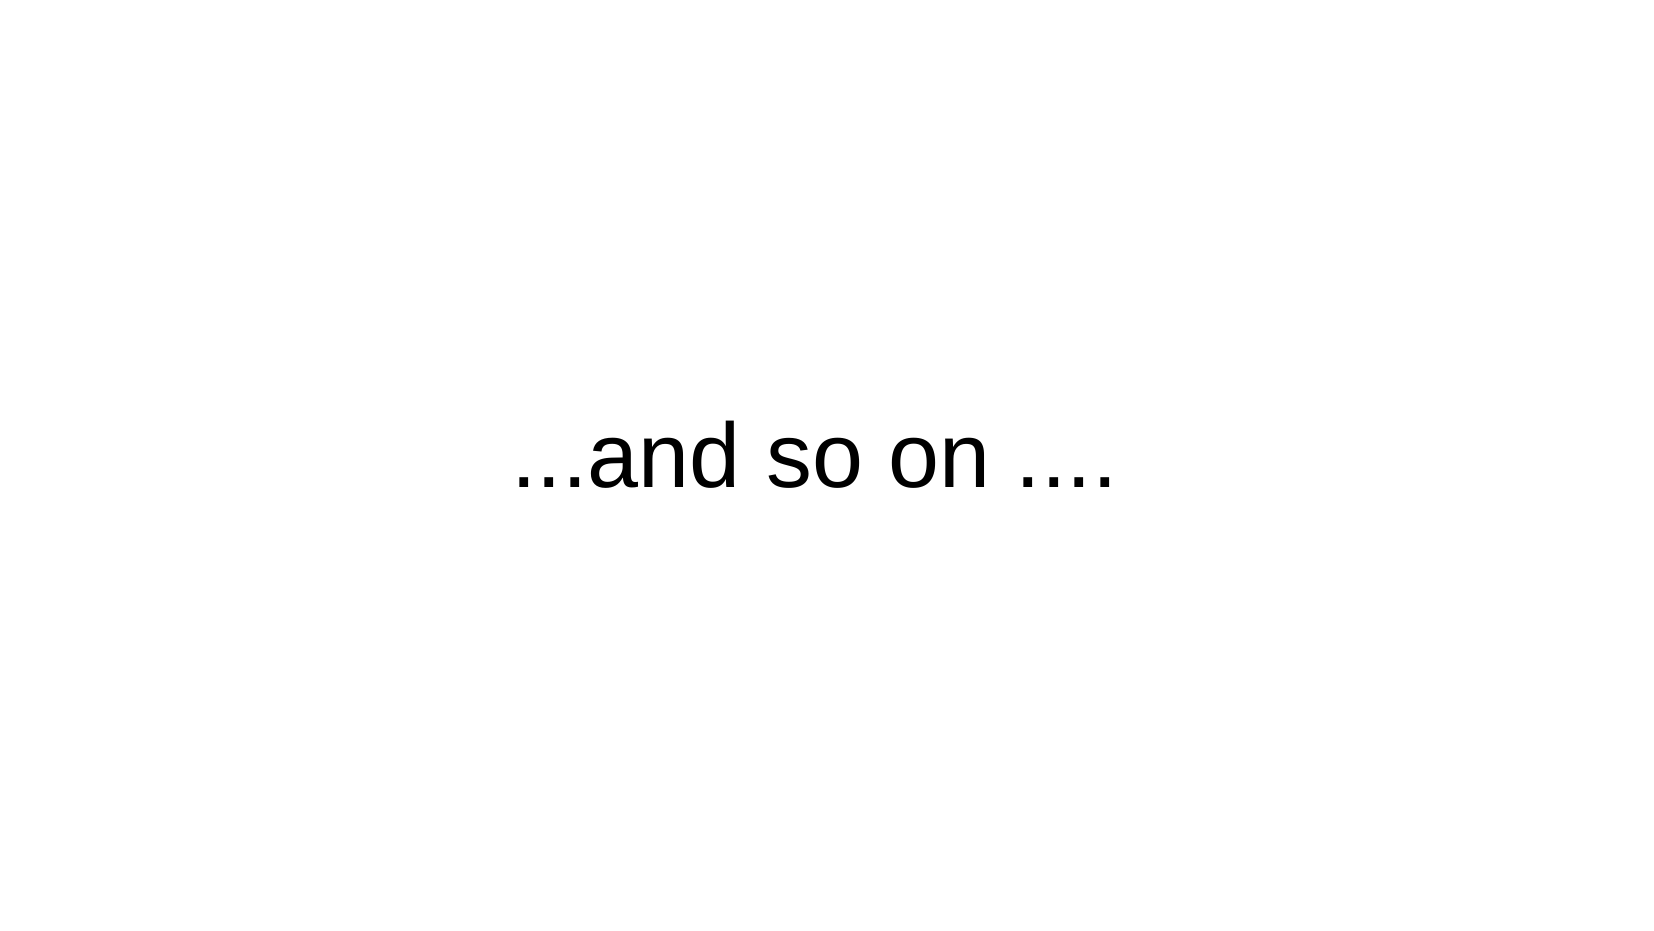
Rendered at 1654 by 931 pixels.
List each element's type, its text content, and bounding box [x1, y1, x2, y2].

title ...and so on .... [70, 377, 1559, 534]
